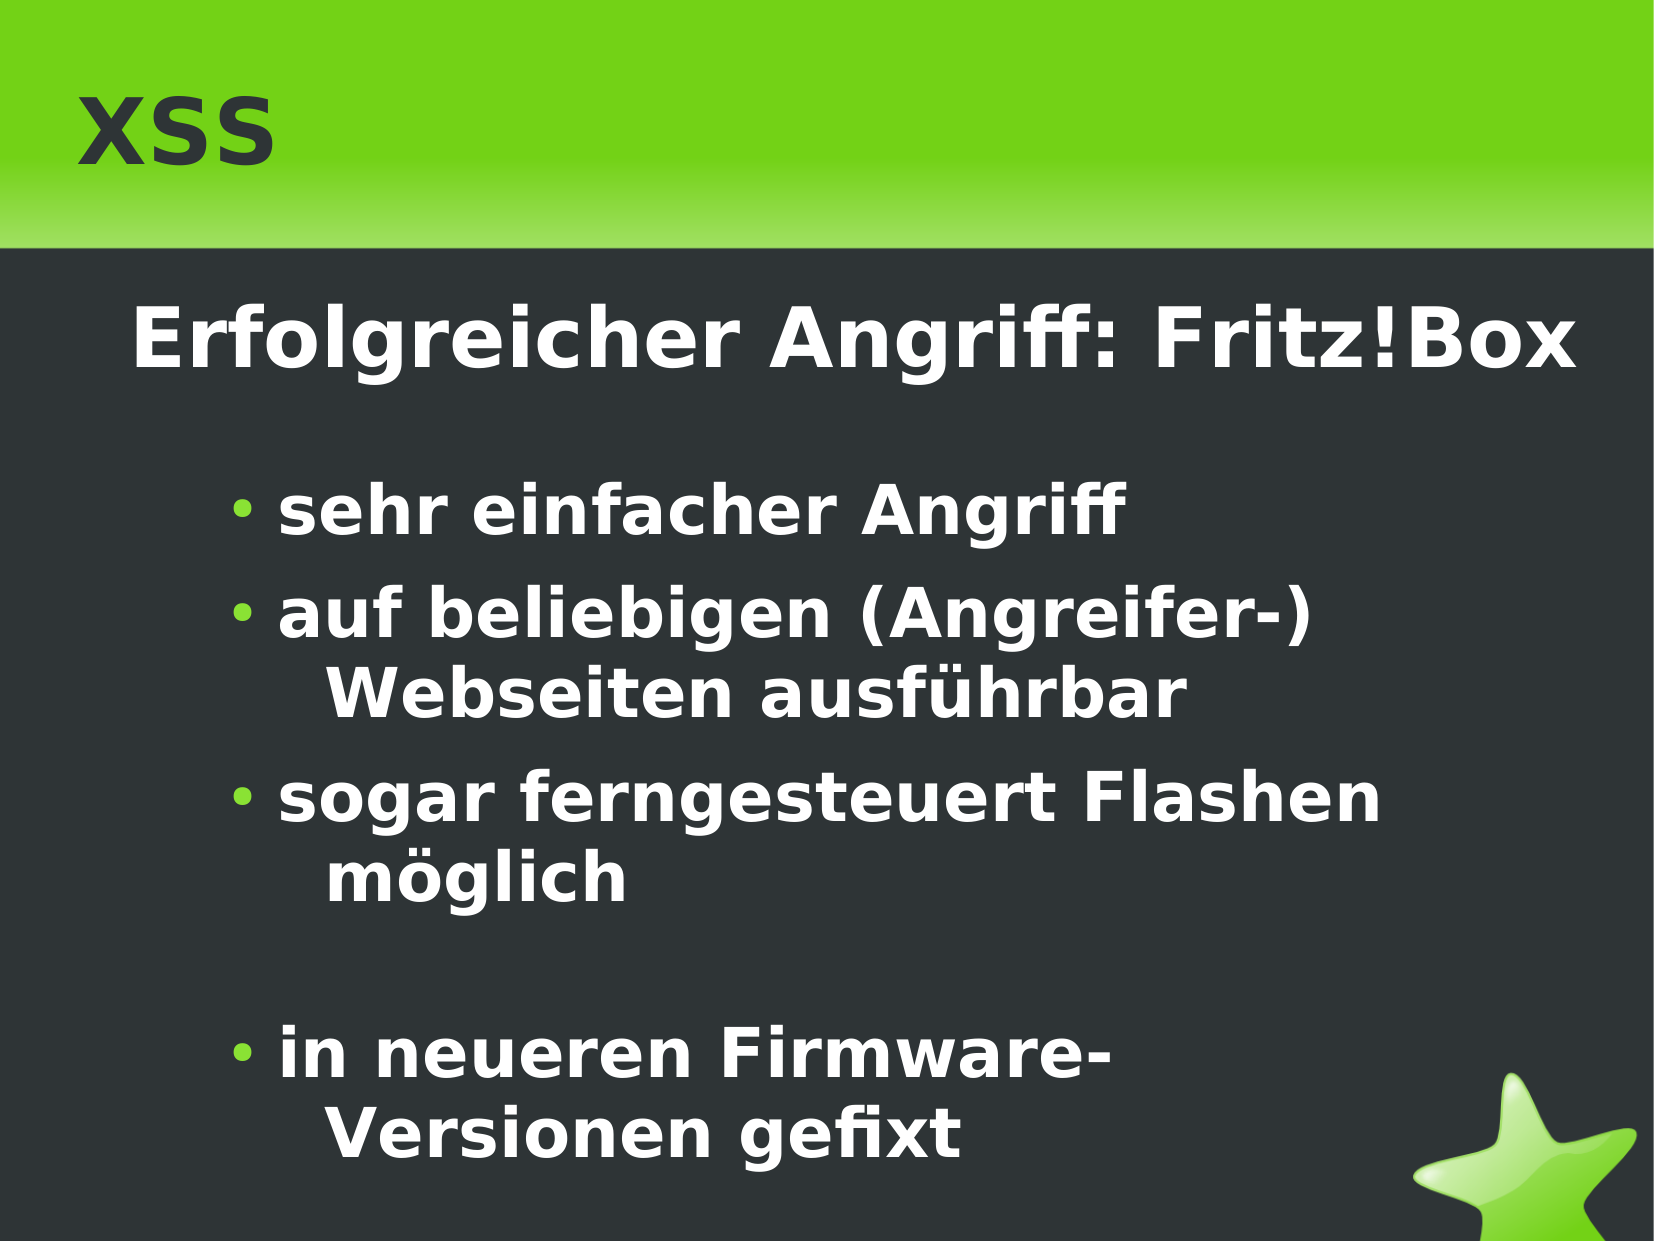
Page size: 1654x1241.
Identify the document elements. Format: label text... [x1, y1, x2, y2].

list Erfolgreicher Angriff: Fritz!Box sehr einfacher Angriff auf beliebigen (Angreifer-) Webseiten ausführbar sogar ferngesteuert Flashen möglich in neueren Firmware- Versionen gefixt [41, 290, 1636, 1241]
picture [0, 0, 1654, 1241]
title XSS [76, 29, 1565, 237]
